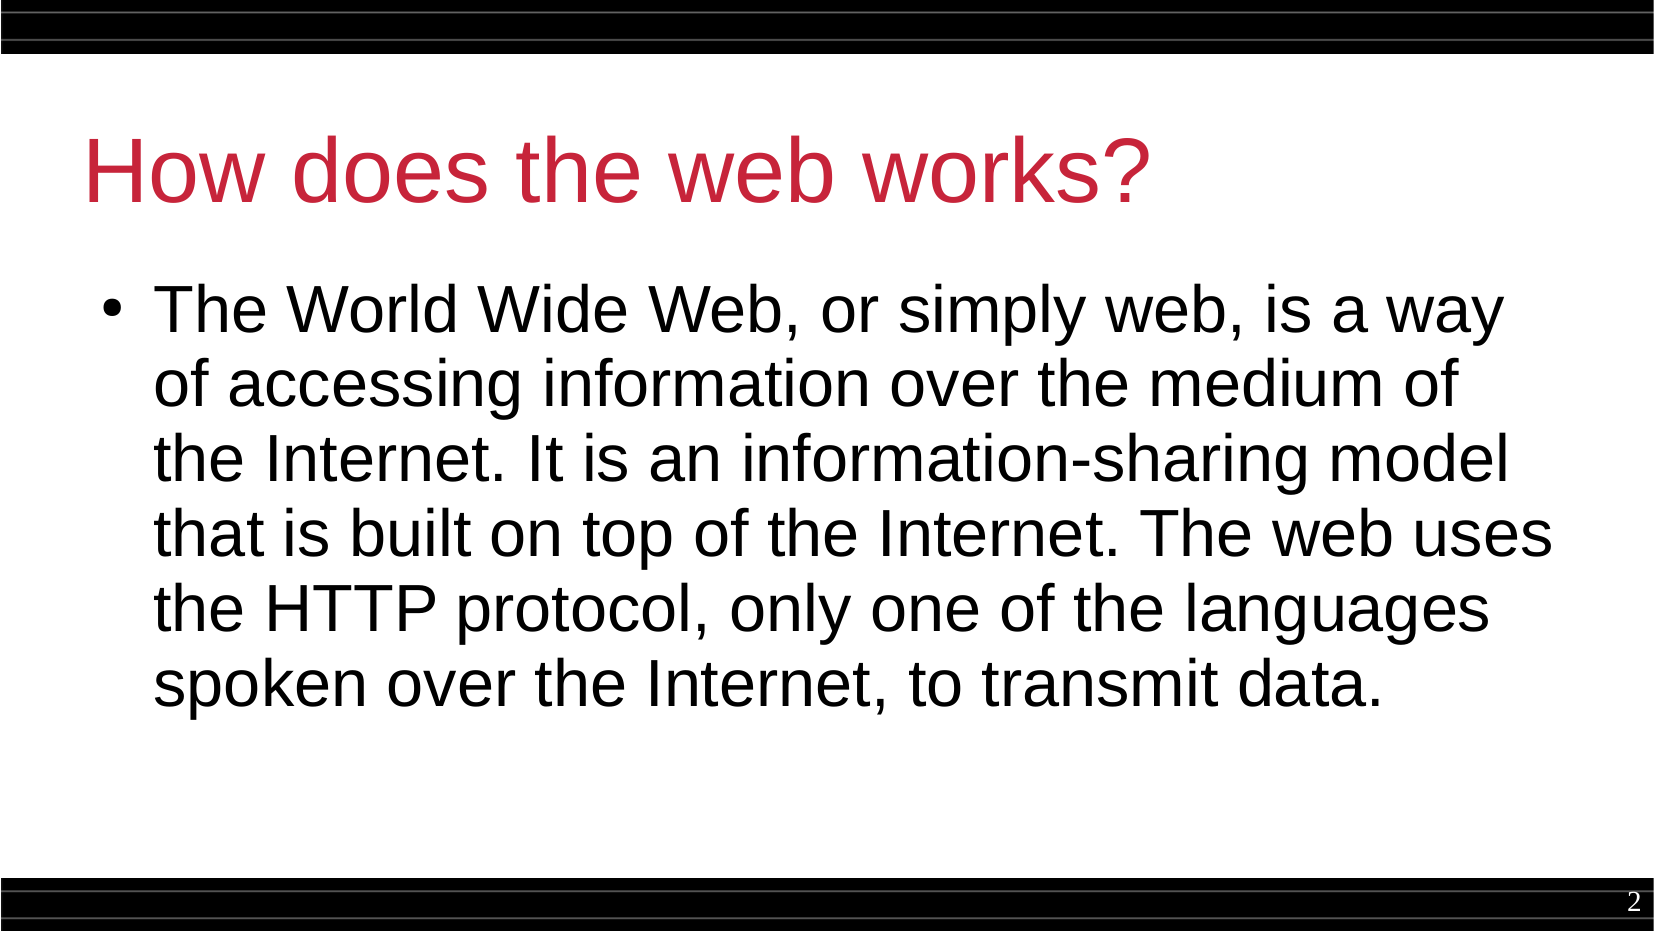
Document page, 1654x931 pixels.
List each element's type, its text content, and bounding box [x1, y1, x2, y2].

picture [1, 0, 1654, 54]
picture [1, 878, 1654, 931]
list The World Wide Web, or simply web, is a way of accessing information over the medium of the Internet. It is an information-sharing model that is built on top of the Internet. The web uses the HTTP protocol, only one of the languages spoken over the Internet, to transmit data. [82, 271, 1571, 851]
title How does the web works? [82, 92, 1571, 249]
